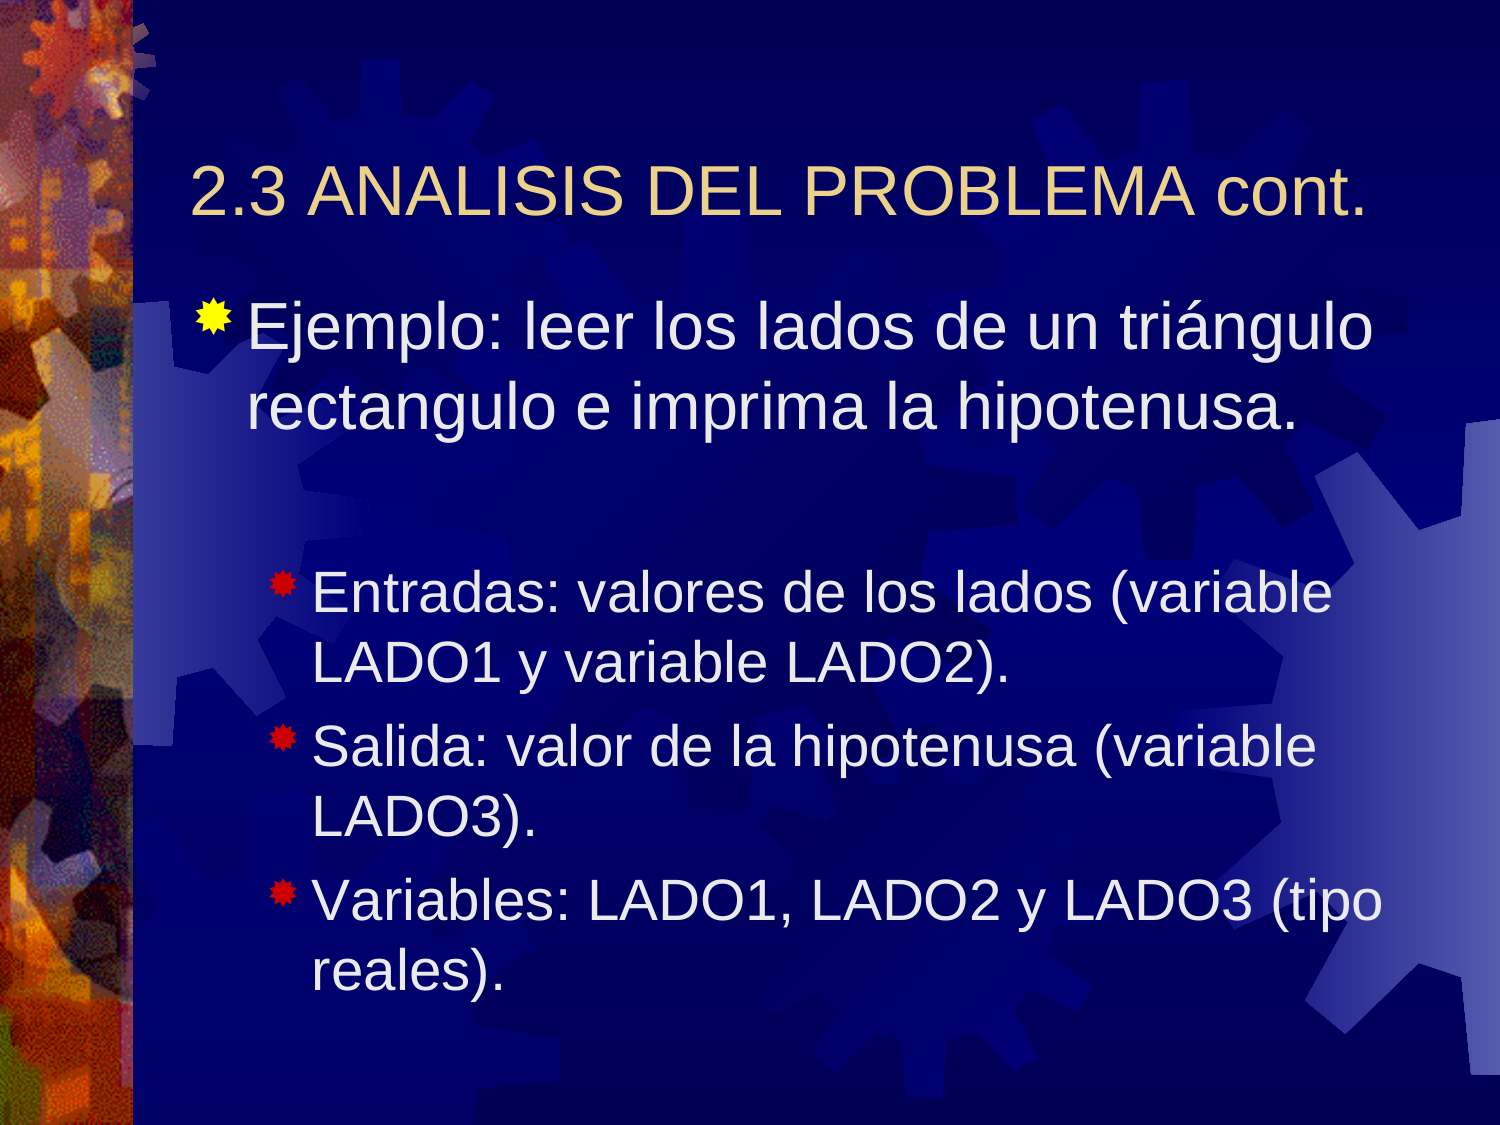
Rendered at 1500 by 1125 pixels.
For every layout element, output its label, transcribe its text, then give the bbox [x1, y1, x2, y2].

picture [0, 0, 133, 1125]
title 2.3 ANALISIS DEL PROBLEMA cont. [174, 49, 1450, 238]
list Ejemplo: leer los lados de un triángulo rectangulo e imprima la hipotenusa. Entradas: valores de los lados (variable LADO1 y variable LADO2). Salida: valor de la hipotenusa (variable LADO3). Variables: LADO1, LADO2 y LADO3 (tipo reales). [174, 275, 1450, 1026]
